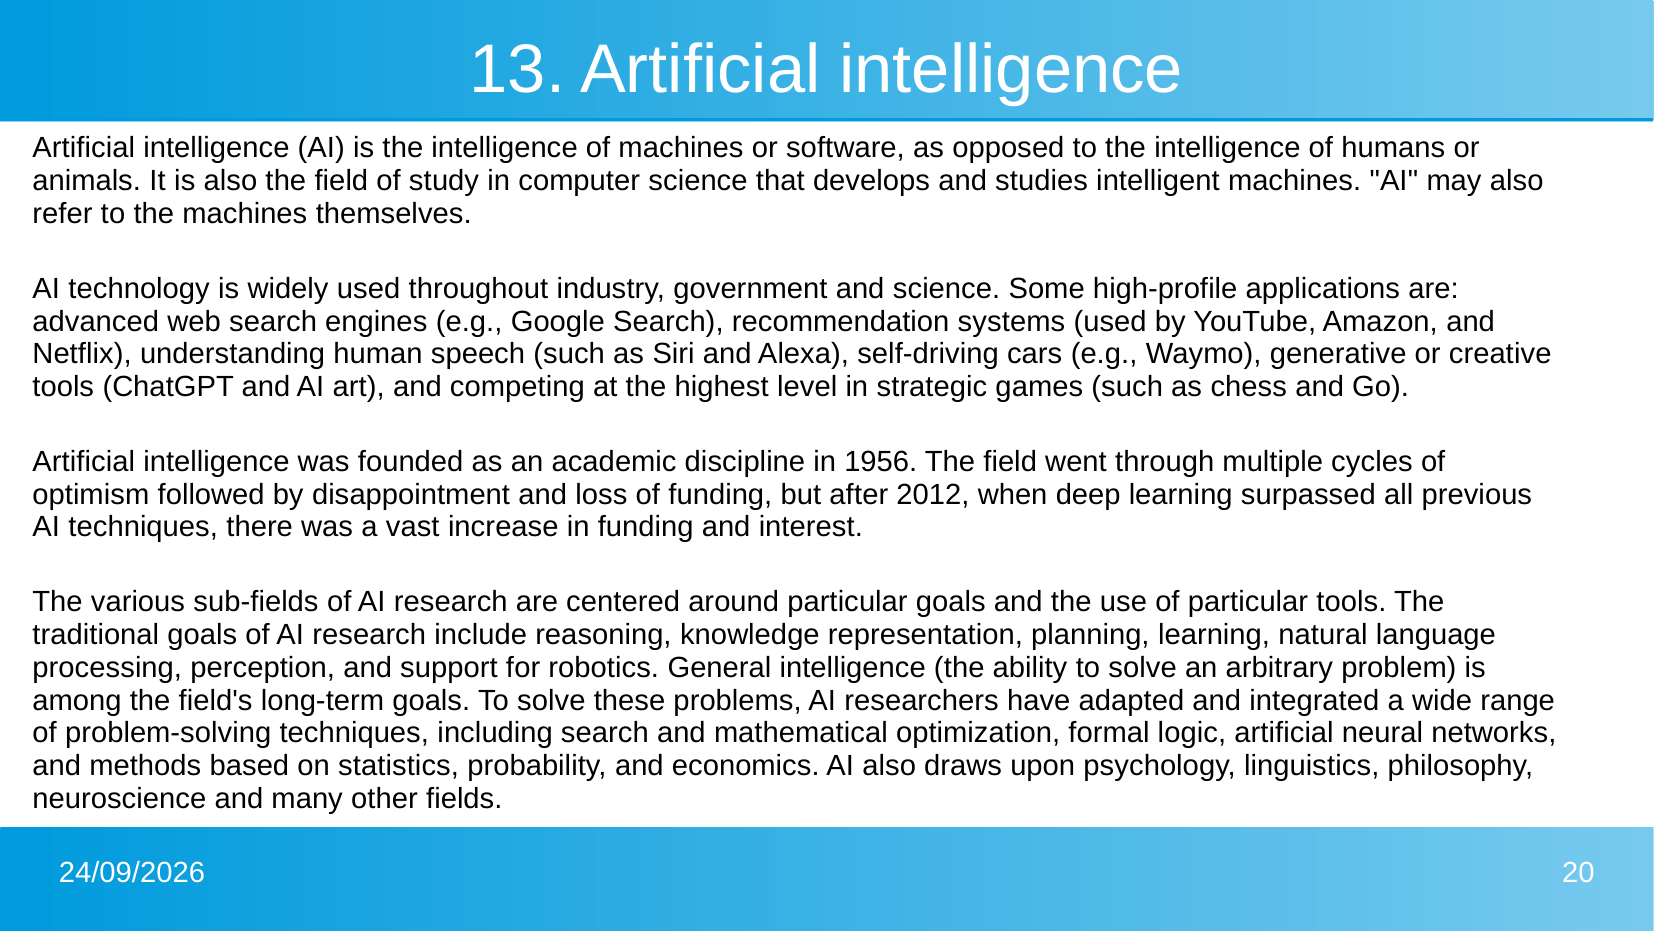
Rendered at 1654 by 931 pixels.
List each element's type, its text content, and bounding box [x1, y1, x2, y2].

title 13. Artificial intelligence [59, 29, 1595, 108]
text_box Artificial intelligence (AI) is the intelligence of machines or software, as opposed to the intelligence of humans or animals. It is also the field of study in computer science that develops and studies intelligent machines. "AI" may also refer to the machines themselves. AI technology is widely used throughout industry, government and science. Some high-profile applications are: advanced web search engines (e.g., Google Search), recommendation systems (used by YouTube, Amazon, and Netflix), understanding human speech (such as Siri and Alexa), self-driving cars (e.g., Waymo), generative or creative tools (ChatGPT and AI art), and competing at the highest level in strategic games (such as chess and Go). Artificial intelligence was founded as an academic discipline in 1956. The field went through multiple cycles of optimism followed by disappointment and loss of funding, but after 2012, when deep learning surpassed all previous AI techniques, there was a vast increase in funding and interest. The various sub-fields of AI research are centered around particular goals and the use of particular tools. The traditional goals of AI research include reasoning, knowledge representation, planning, learning, natural language processing, perception, and support for robotics. General intelligence (the ability to solve an arbitrary problem) is among the field's long-term goals. To solve these problems, AI researchers have adapted and integrated a wide range of problem-solving techniques, including search and mathematical optimization, formal logic, artificial neural networks, and methods based on statistics, probability, and economics. AI also draws upon psychology, linguistics, philosophy, neuroscience and many other fields. [17, 124, 1583, 818]
